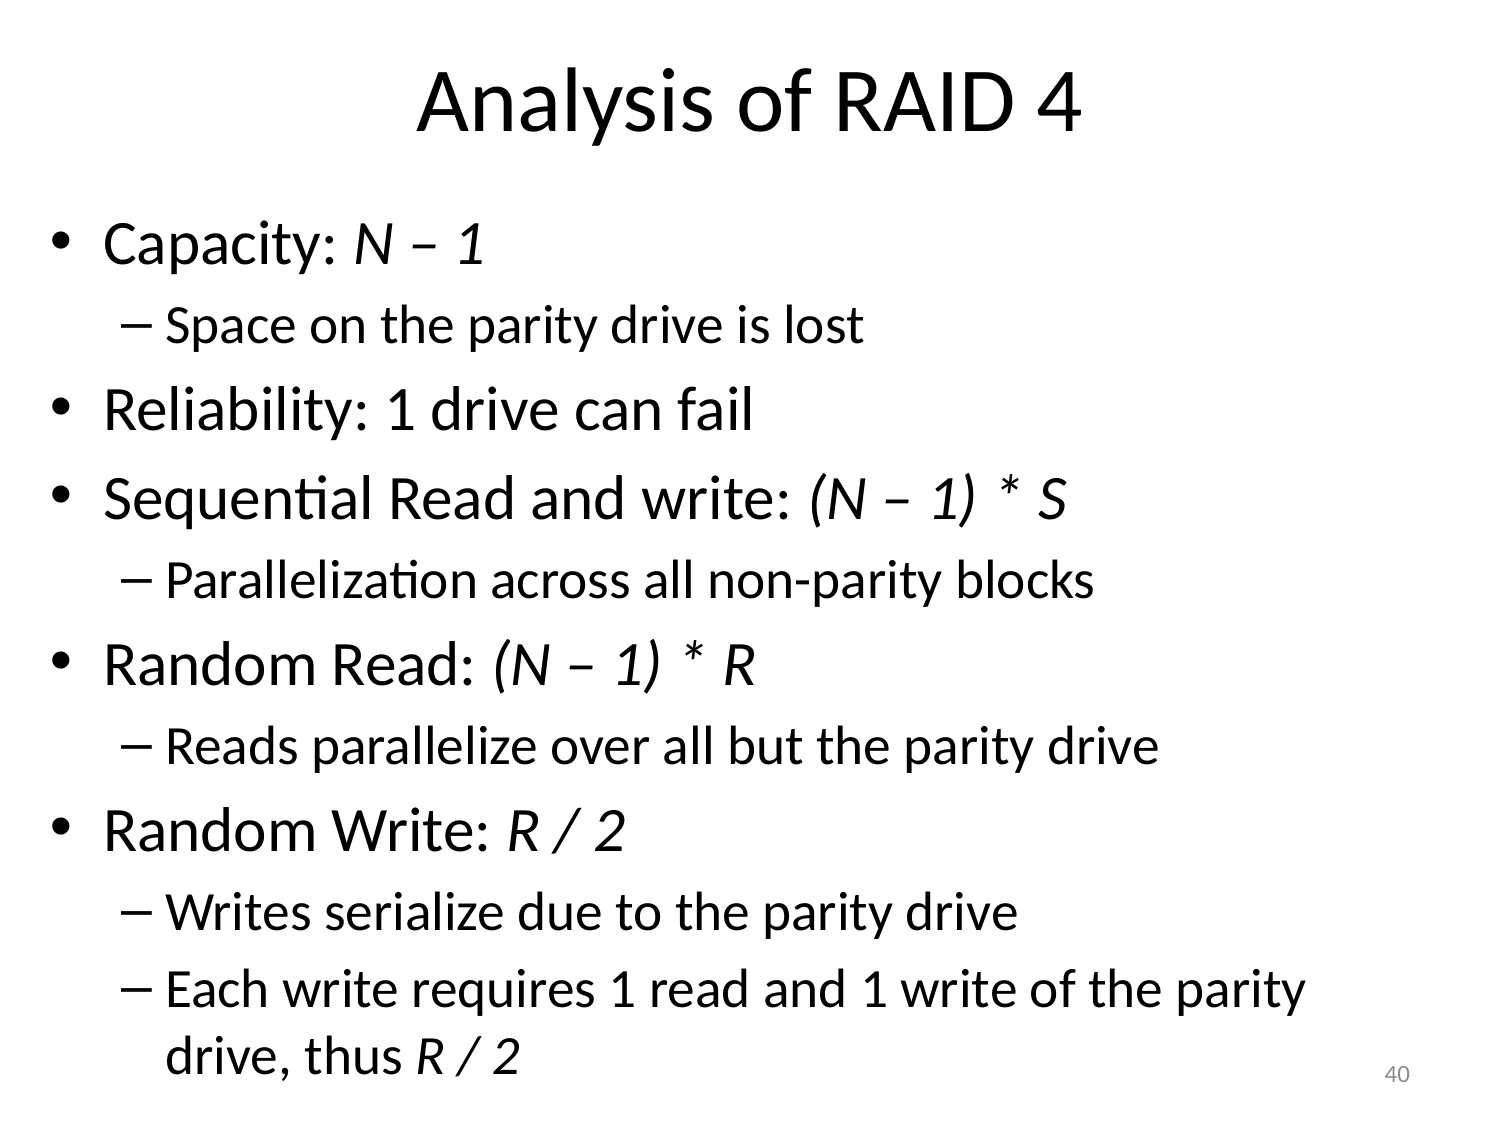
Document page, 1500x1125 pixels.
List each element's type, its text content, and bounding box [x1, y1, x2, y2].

list Capacity: N – 1 Space on the parity drive is lost Reliability: 1 drive can fail Sequential Read and write: (N – 1) * S Parallelization across all non-parity blocks Random Read: (N – 1) * R Reads parallelize over all but the parity drive Random Write: R / 2 Writes serialize due to the parity drive Each write requires 1 read and 1 write of the parity drive, thus R / 2 [34, 193, 1459, 1100]
slide_number <number> [1074, 1042, 1425, 1103]
title Analysis of RAID 4 [75, 1, 1425, 189]
